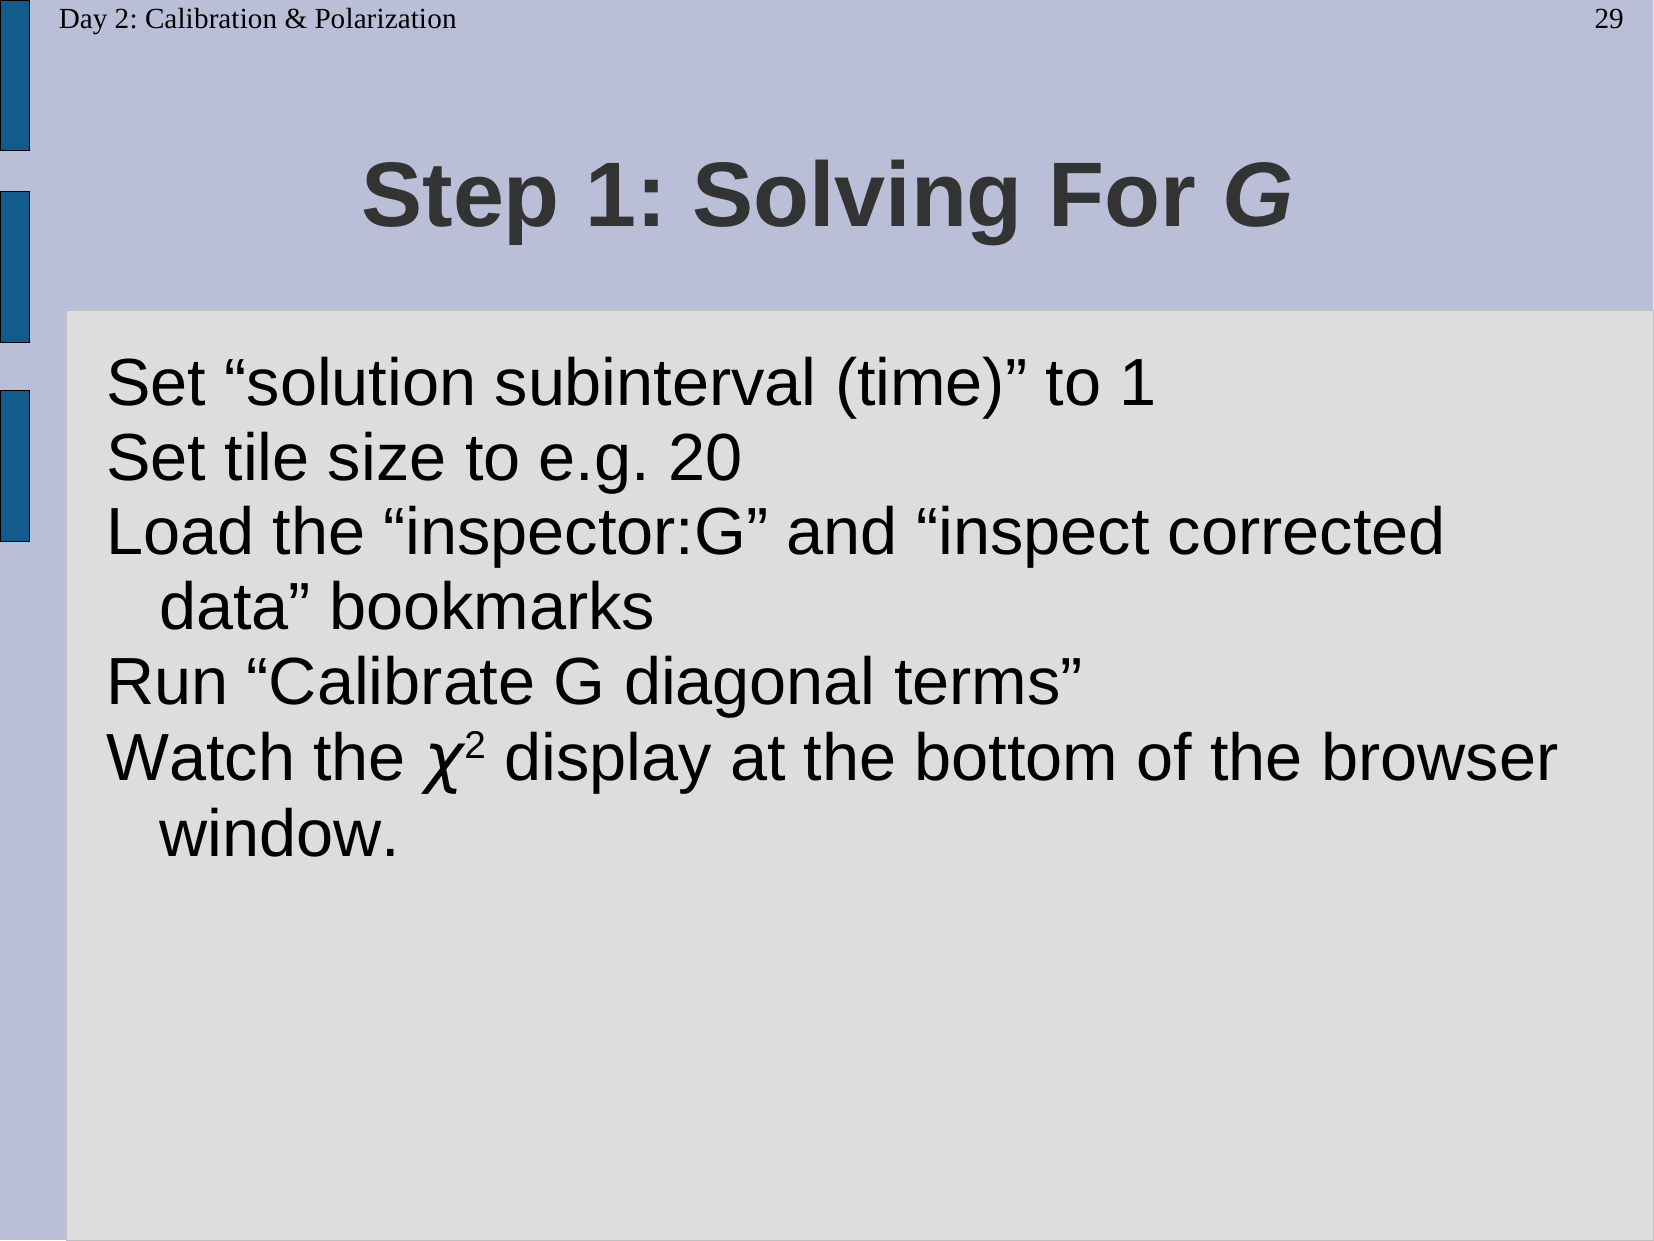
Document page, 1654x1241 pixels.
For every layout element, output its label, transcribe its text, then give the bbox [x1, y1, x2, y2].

title Step 1: Solving For G [121, 98, 1534, 291]
list Set “solution subinterval (time)” to 1 Set tile size to e.g. 20 Load the “inspector:G” and “inspect corrected data” bookmarks Run “Calibrate G diagonal terms” Watch the χ2 display at the bottom of the browser window. [88, 344, 1595, 1112]
